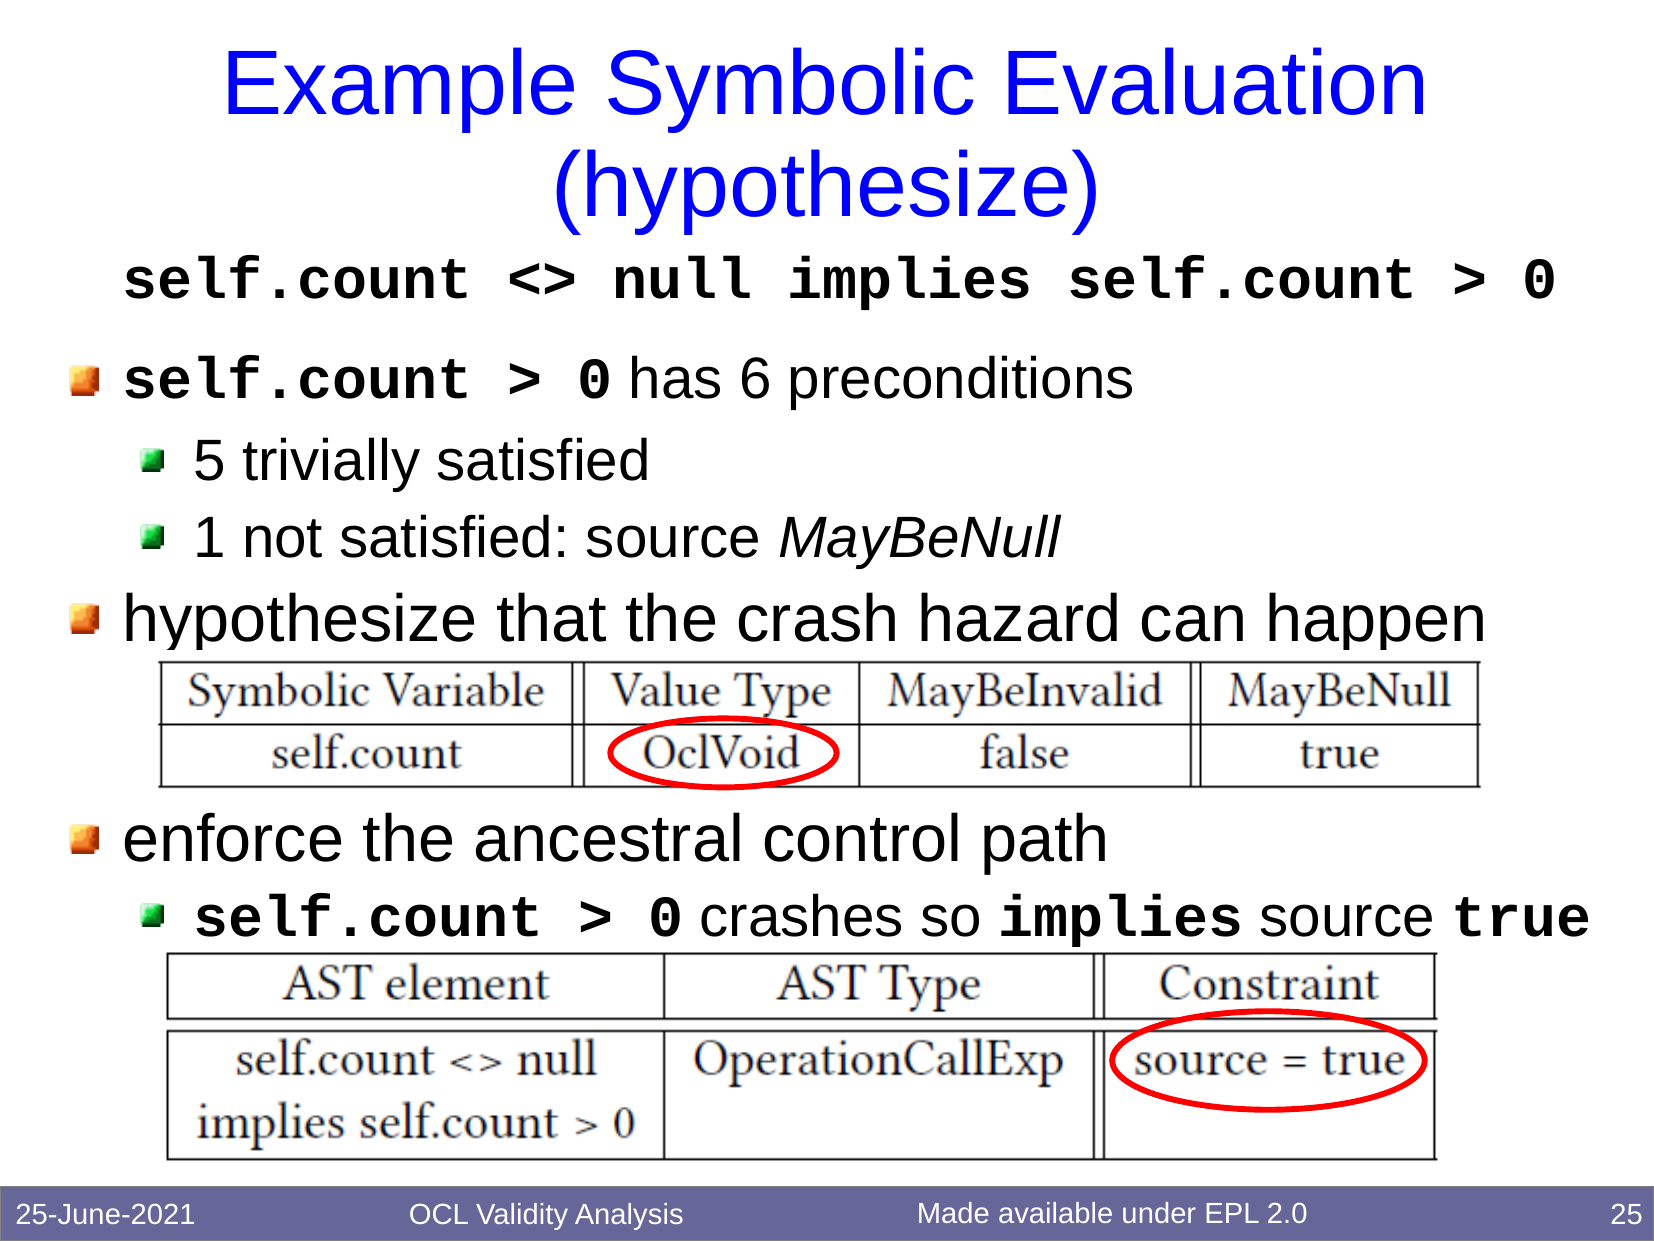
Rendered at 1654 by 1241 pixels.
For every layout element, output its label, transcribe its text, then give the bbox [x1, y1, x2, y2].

picture [153, 650, 1487, 797]
list self.count <> null implies self.count > 0 self.count > 0 has 6 preconditions 5 trivially satisfied 1 not satisfied: source MayBeNull hypothesize that the crash hazard can happen enforce the ancestral control path self.count > 0 crashes so implies source true [51, 249, 1654, 1073]
title Example Symbolic Evaluation (hypothesize) [0, 31, 1654, 237]
picture [163, 947, 1442, 1169]
